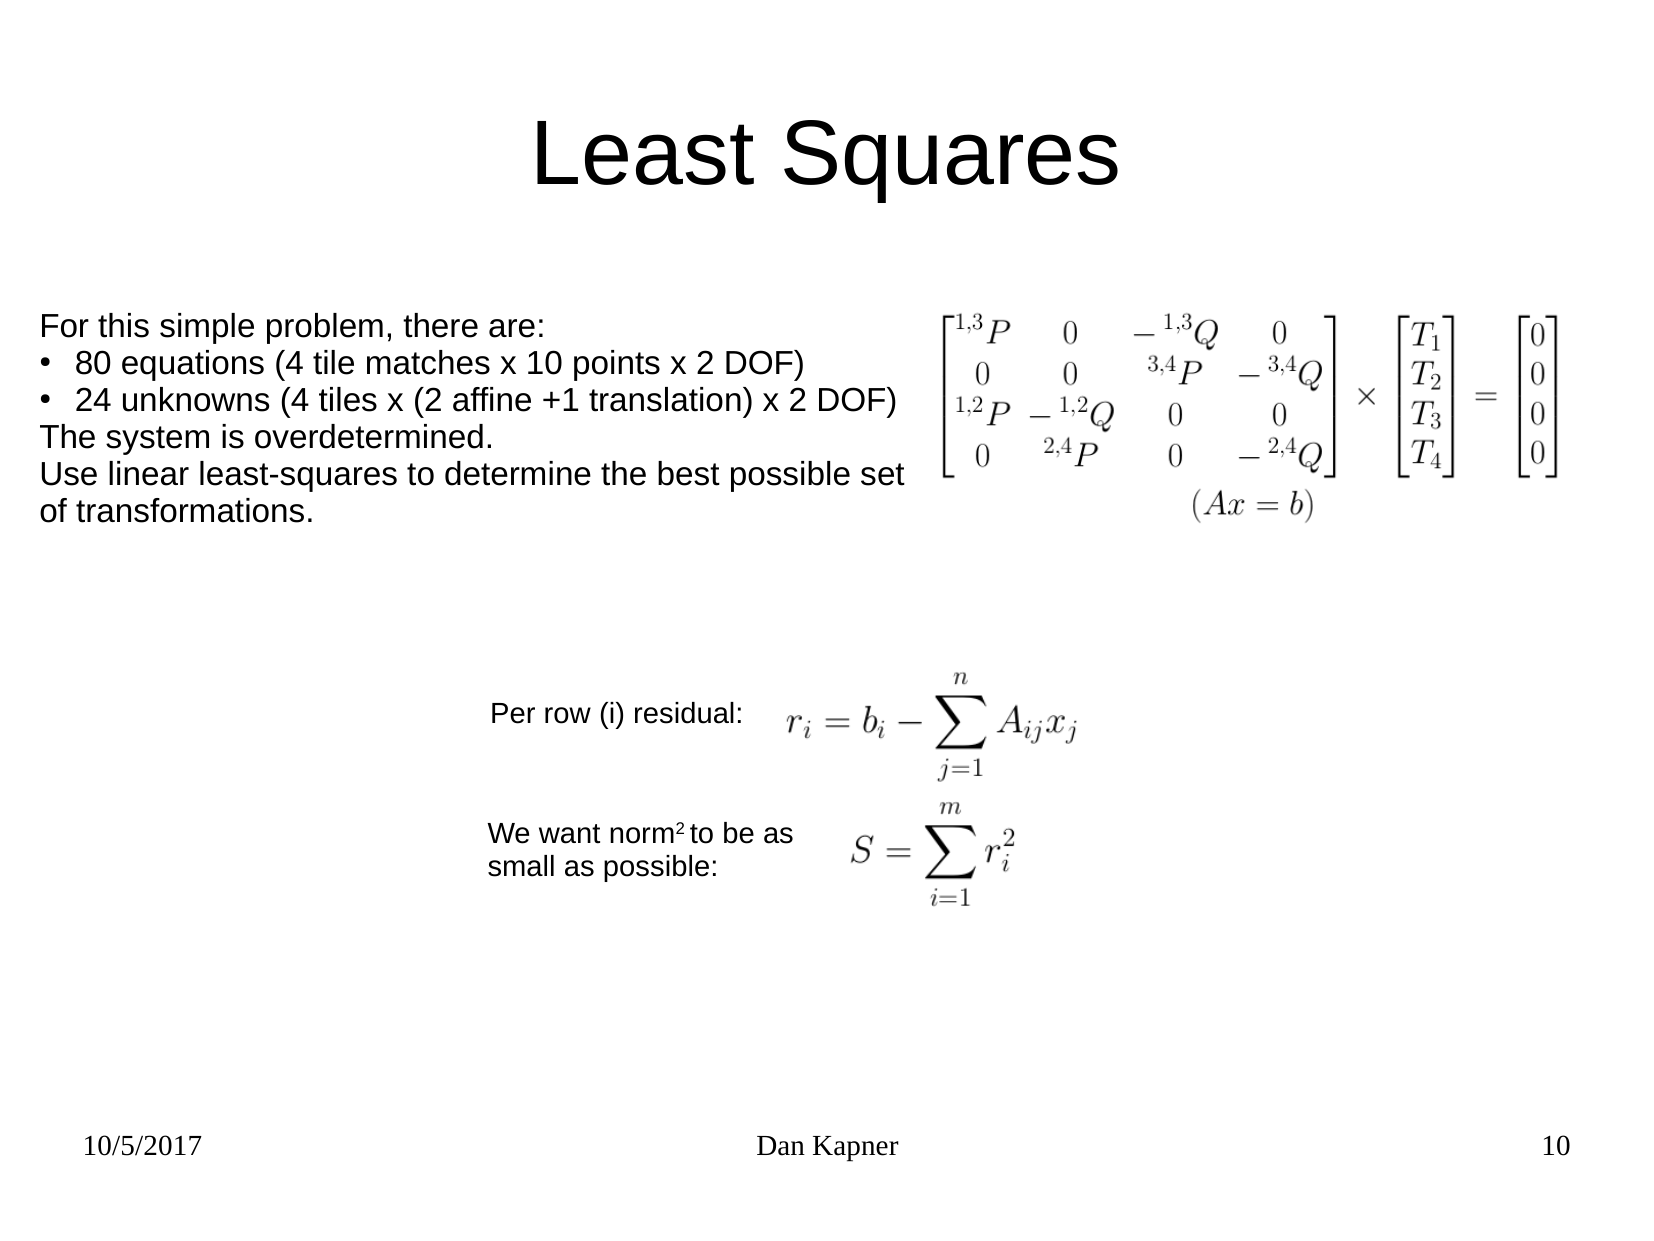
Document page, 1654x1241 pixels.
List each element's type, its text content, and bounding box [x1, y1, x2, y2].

picture [930, 284, 1577, 542]
picture [765, 660, 1141, 916]
text_box Per row (i) residual: [475, 690, 851, 751]
title Least Squares [82, 49, 1571, 257]
text_box For this simple problem, there are: 80 equations (4 tile matches x 10 points x 2 DOF) 24 unknowns (4 tiles x (2 affine +1 translation) x 2 DOF) The system is overdetermined. Use linear least-squares to determine the best possible set of transformations. [24, 300, 925, 537]
text_box We want norm2 to be as small as possible: [472, 809, 848, 891]
